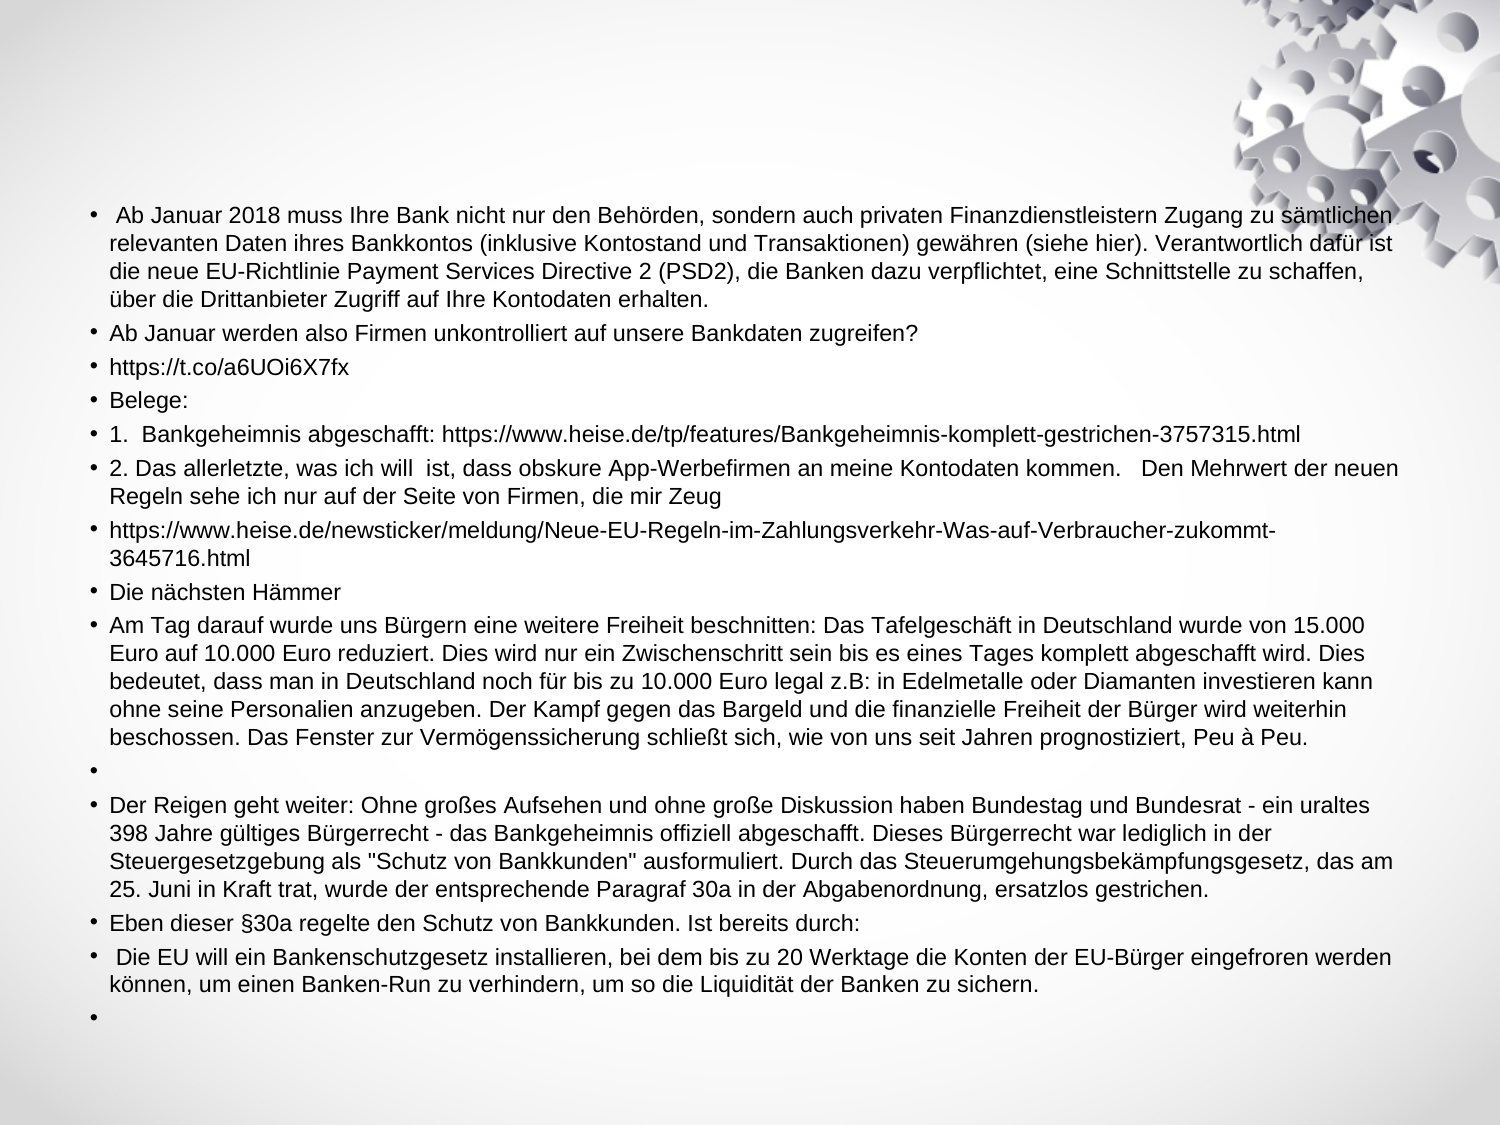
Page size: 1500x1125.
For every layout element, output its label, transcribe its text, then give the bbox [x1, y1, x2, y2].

picture [0, 0, 1500, 1125]
list Ab Januar 2018 muss Ihre Bank nicht nur den Behörden, sondern auch privaten Finanzdienstleistern Zugang zu sämtlichen relevanten Daten ihres Bankkontos (inklusive Kontostand und Transaktionen) gewähren (siehe hier). Verantwortlich dafür ist die neue EU-Richtlinie Payment Services Directive 2 (PSD2), die Banken dazu verpflichtet, eine Schnittstelle zu schaffen, über die Drittanbieter Zugriff auf Ihre Kontodaten erhalten. Ab Januar werden also Firmen unkontrolliert auf unsere Bankdaten zugreifen? https://t.co/a6UOi6X7fx Belege: 1. Bankgeheimnis abgeschafft: https://www.heise.de/tp/features/Bankgeheimnis-komplett-gestrichen-3757315.html 2. Das allerletzte, was ich will ist, dass obskure App-Werbefirmen an meine Kontodaten kommen. Den Mehrwert der neuen Regeln sehe ich nur auf der Seite von Firmen, die mir Zeug https://www.heise.de/newsticker/meldung/Neue-EU-Regeln-im-Zahlungsverkehr-Was-auf-Verbraucher-zukommt-3645716.html Die nächsten Hämmer Am Tag darauf wurde uns Bürgern eine weitere Freiheit beschnitten: Das Tafelgeschäft in Deutschland wurde von 15.000 Euro auf 10.000 Euro reduziert. Dies wird nur ein Zwischenschritt sein bis es eines Tages komplett abgeschafft wird. Dies bedeutet, dass man in Deutschland noch für bis zu 10.000 Euro legal z.B: in Edelmetalle oder Diamanten investieren kann ohne seine Personalien anzugeben. Der Kampf gegen das Bargeld und die finanzielle Freiheit der Bürger wird weiterhin beschossen. Das Fenster zur Vermögenssicherung schließt sich, wie von uns seit Jahren prognostiziert, Peu à Peu. Der Reigen geht weiter: Ohne großes Aufsehen und ohne große Diskussion haben Bundestag und Bundesrat - ein uraltes 398 Jahre gültiges Bürgerrecht - das Bankgeheimnis offiziell abgeschafft. Dieses Bürgerrecht war lediglich in der Steuergesetzgebung als "Schutz von Bankkunden" ausformuliert. Durch das Steuerumgehungsbekämpfungsgesetz, das am 25. Juni in Kraft trat, wurde der entsprechende Paragraf 30a in der Abgabenordnung, ersatzlos gestrichen. Eben dieser §30a regelte den Schutz von Bankkunden. Ist bereits durch: Die EU will ein Bankenschutzgesetz installieren, bei dem bis zu 20 Werktage die Konten der EU-Bürger eingefroren werden können, um einen Banken-Run zu verhindern, um so die Liquidität der Banken zu sichern. [75, 192, 1426, 1006]
